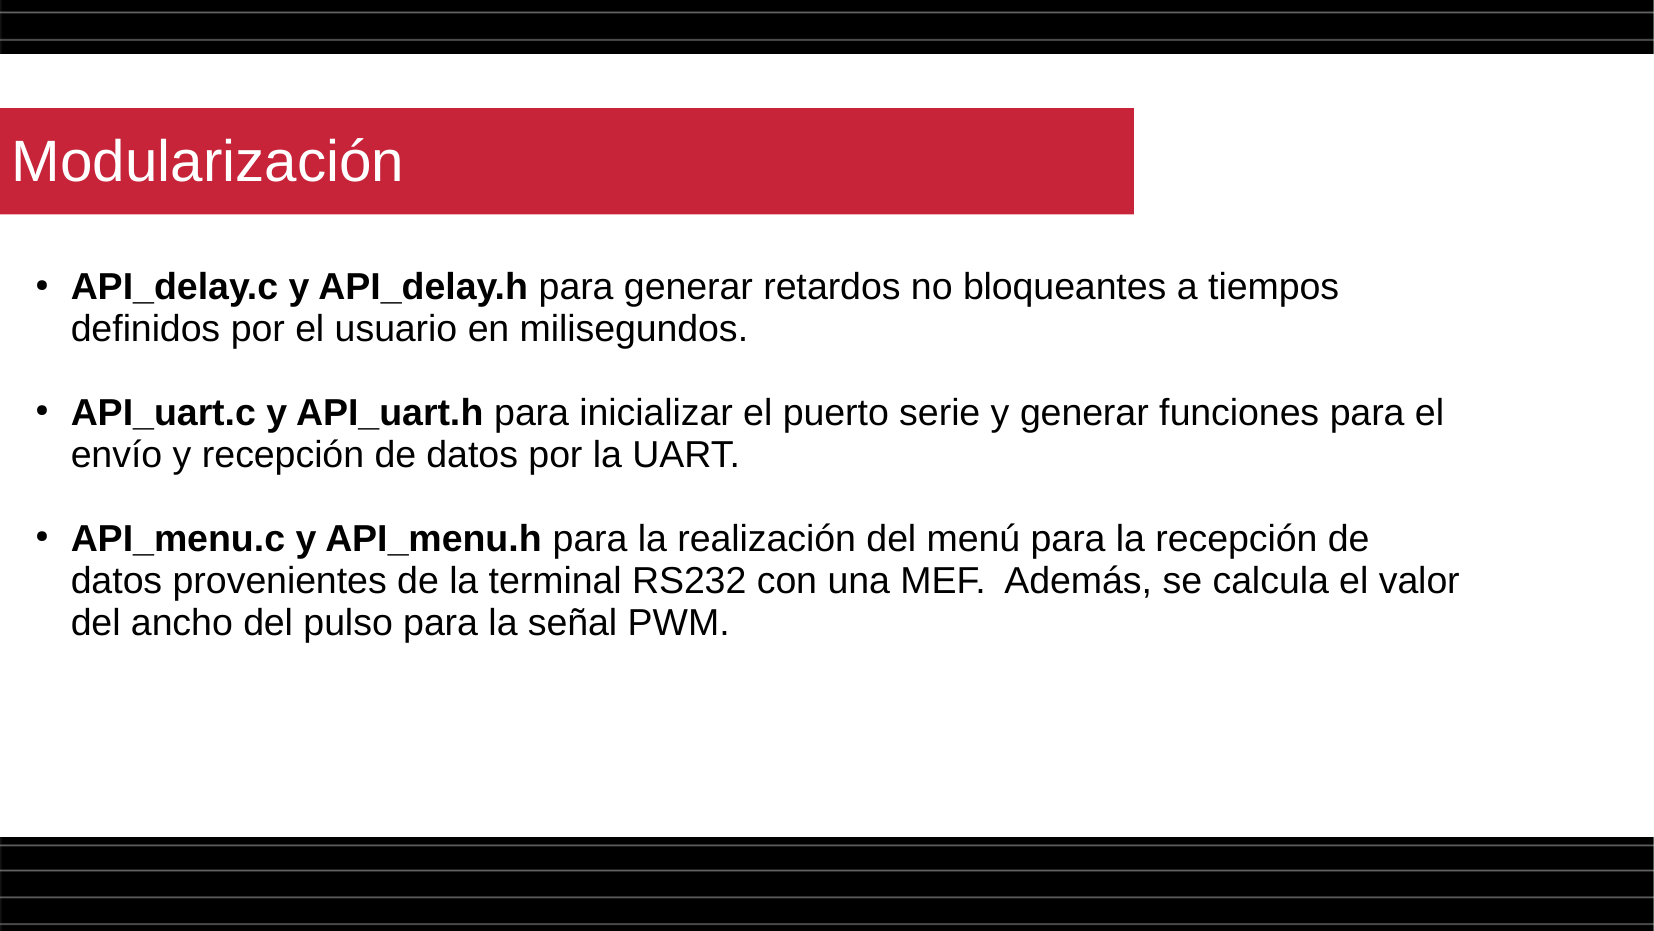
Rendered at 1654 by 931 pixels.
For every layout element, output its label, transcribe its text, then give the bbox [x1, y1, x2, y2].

picture [0, 0, 1654, 54]
title Modularización [0, 108, 1134, 215]
picture [0, 837, 1654, 931]
subtitle API_delay.c y API_delay.h para generar retardos no bloqueantes a tiempos definidos por el usuario en milisegundos. API_uart.c y API_uart.h para inicializar el puerto serie y generar funciones para el envío y recepción de datos por la UART. API_menu.c y API_menu.h para la realización del menú para la recepción de datos provenientes de la terminal RS232 con una MEF. Además, se calcula el valor del ancho del pulso para la señal PWM. [35, 236, 1465, 815]
